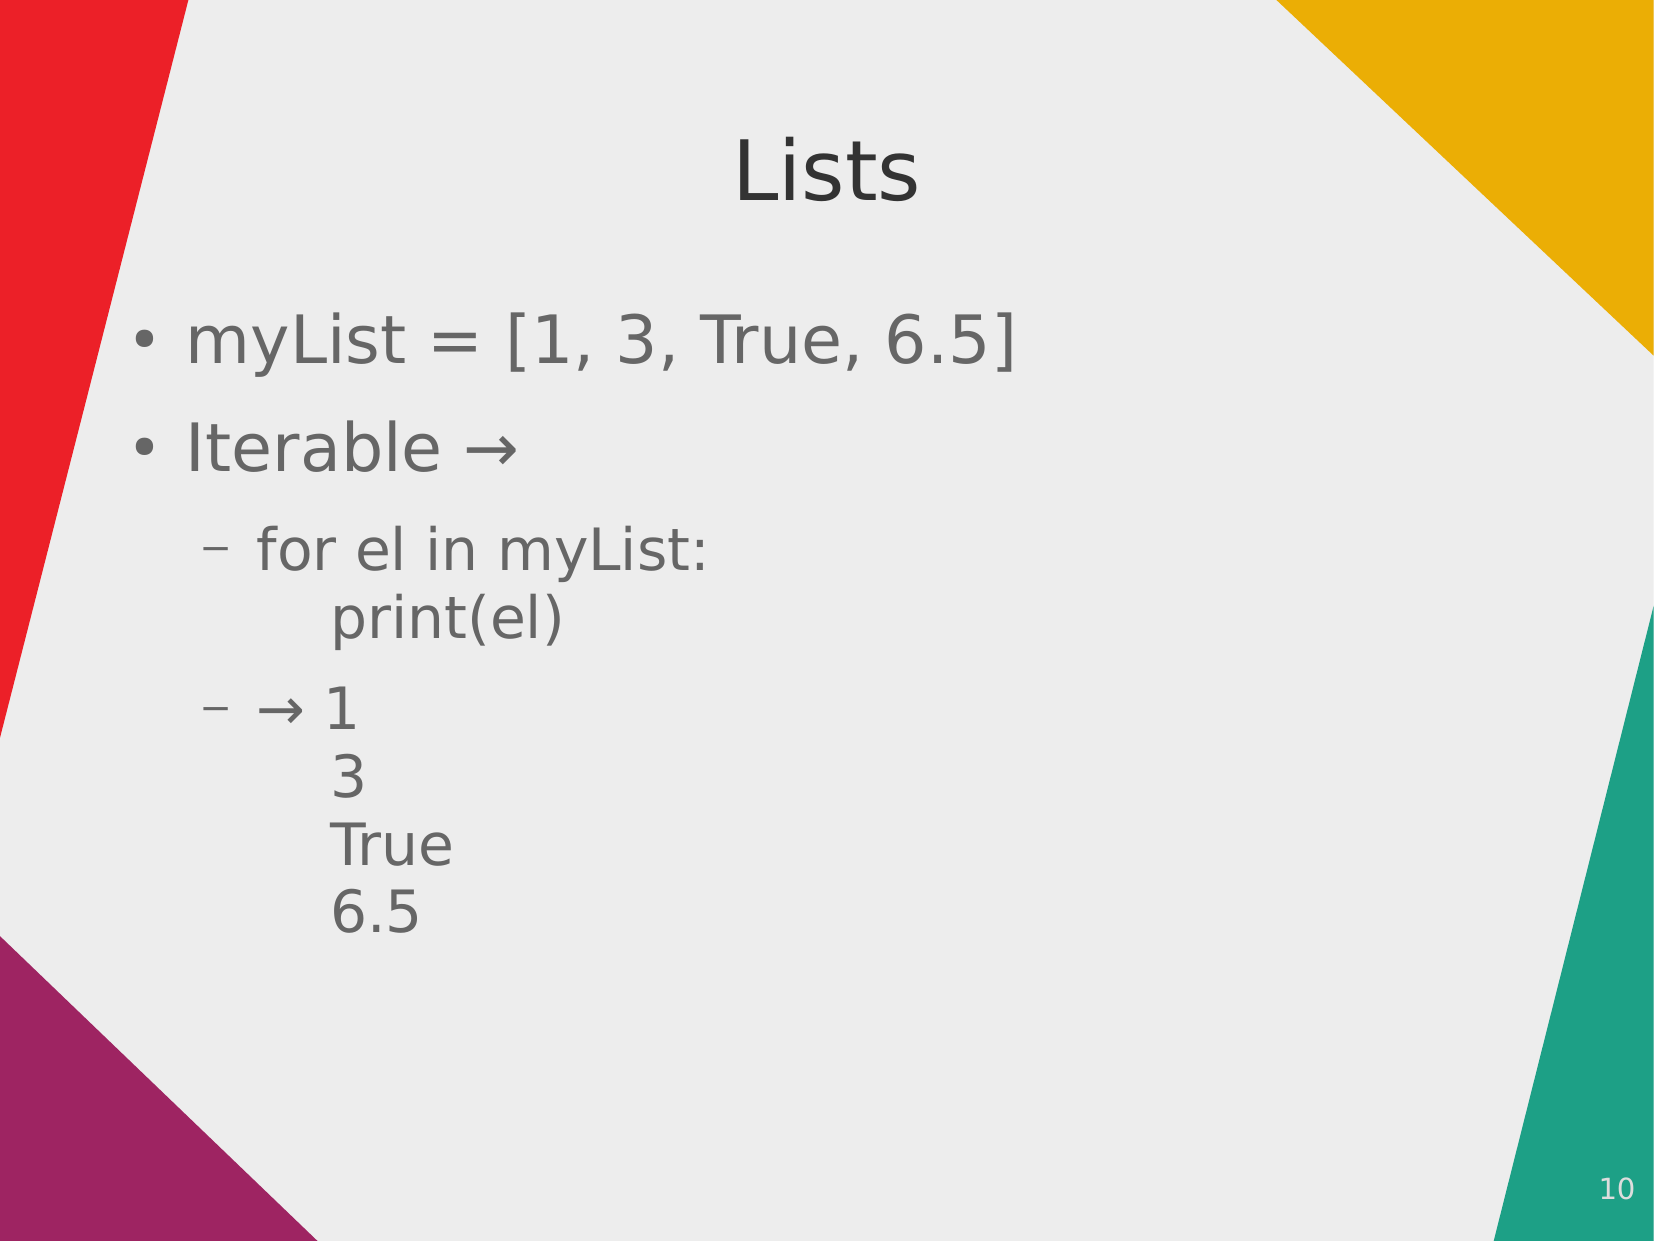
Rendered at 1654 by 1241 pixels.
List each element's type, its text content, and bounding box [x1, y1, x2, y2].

text_box [114, 302, 1539, 1033]
title Lists [114, 73, 1539, 271]
